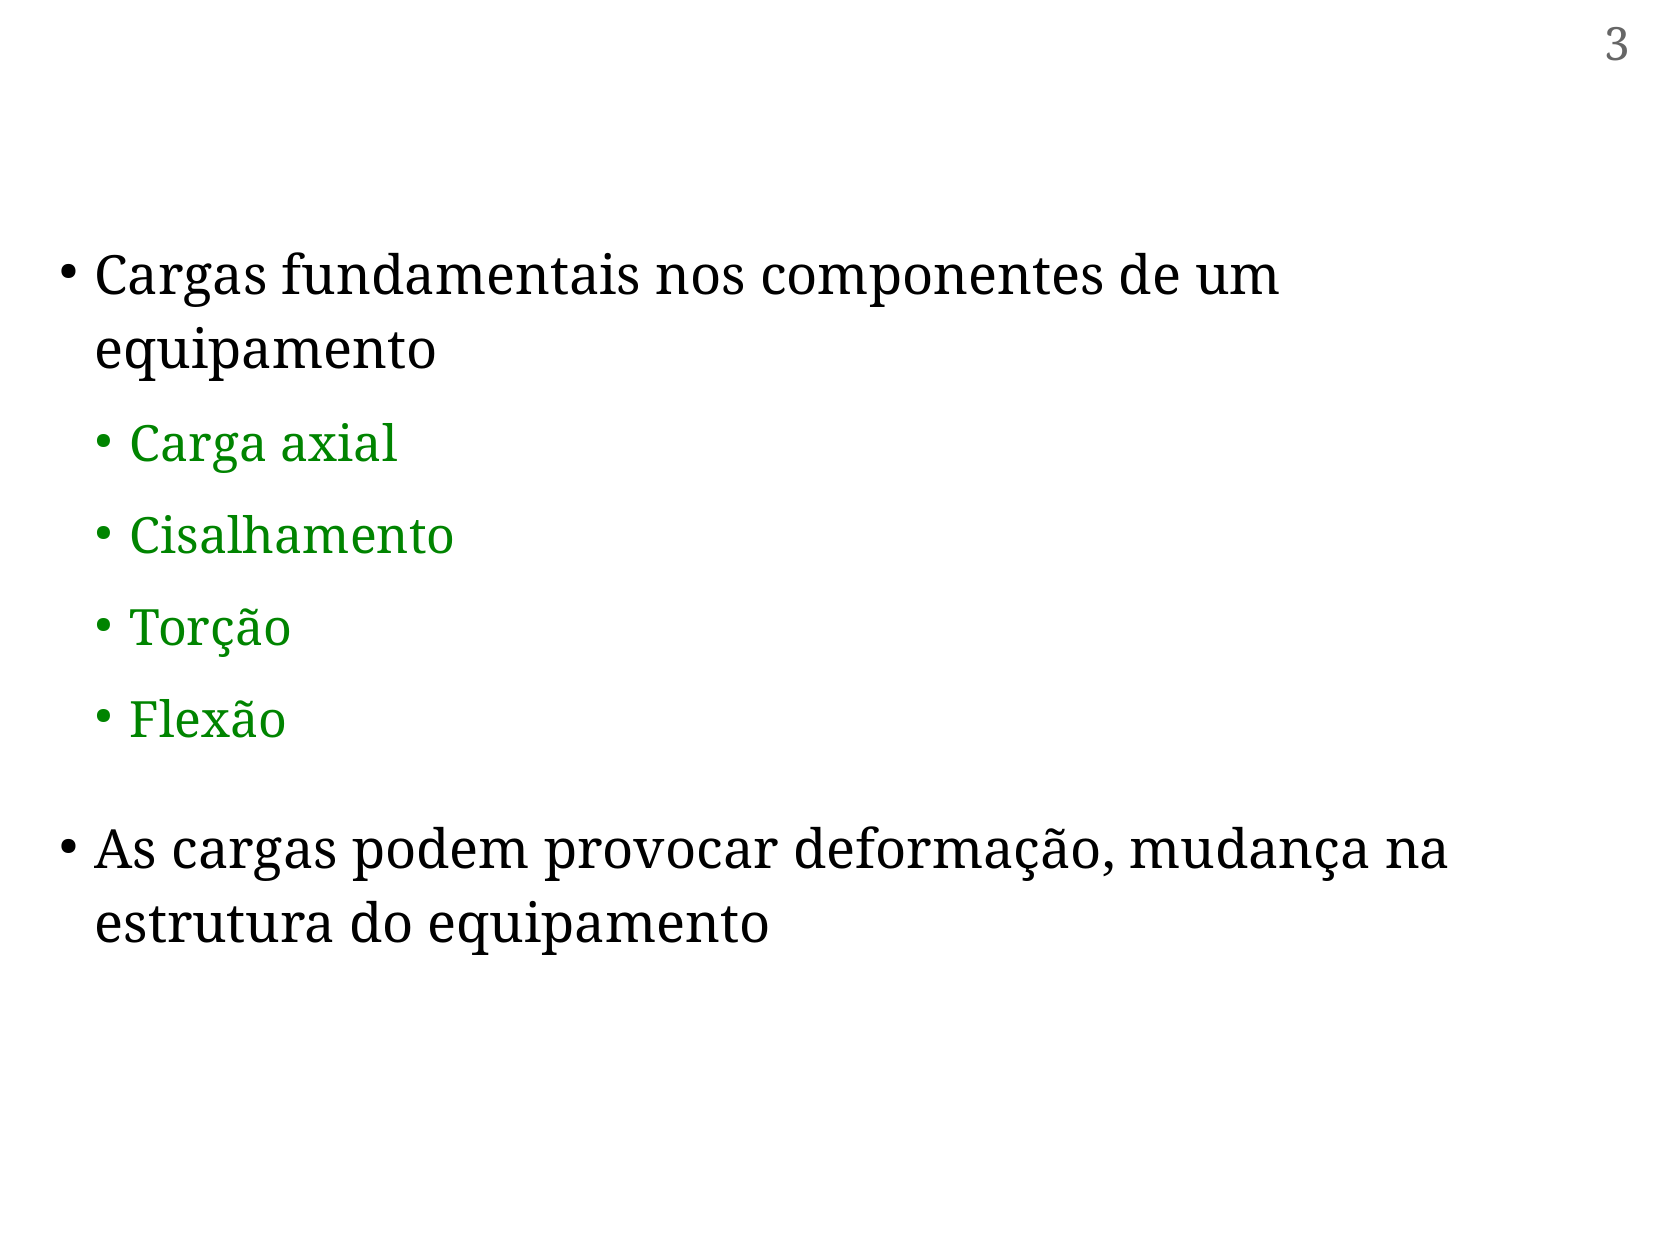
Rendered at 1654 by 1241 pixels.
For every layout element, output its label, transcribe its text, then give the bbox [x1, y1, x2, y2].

list Cargas fundamentais nos componentes de um equipamento Carga axial Cisalhamento Torção Flexão As cargas podem provocar deformação, mudança na estrutura do equipamento [59, 236, 1595, 1211]
